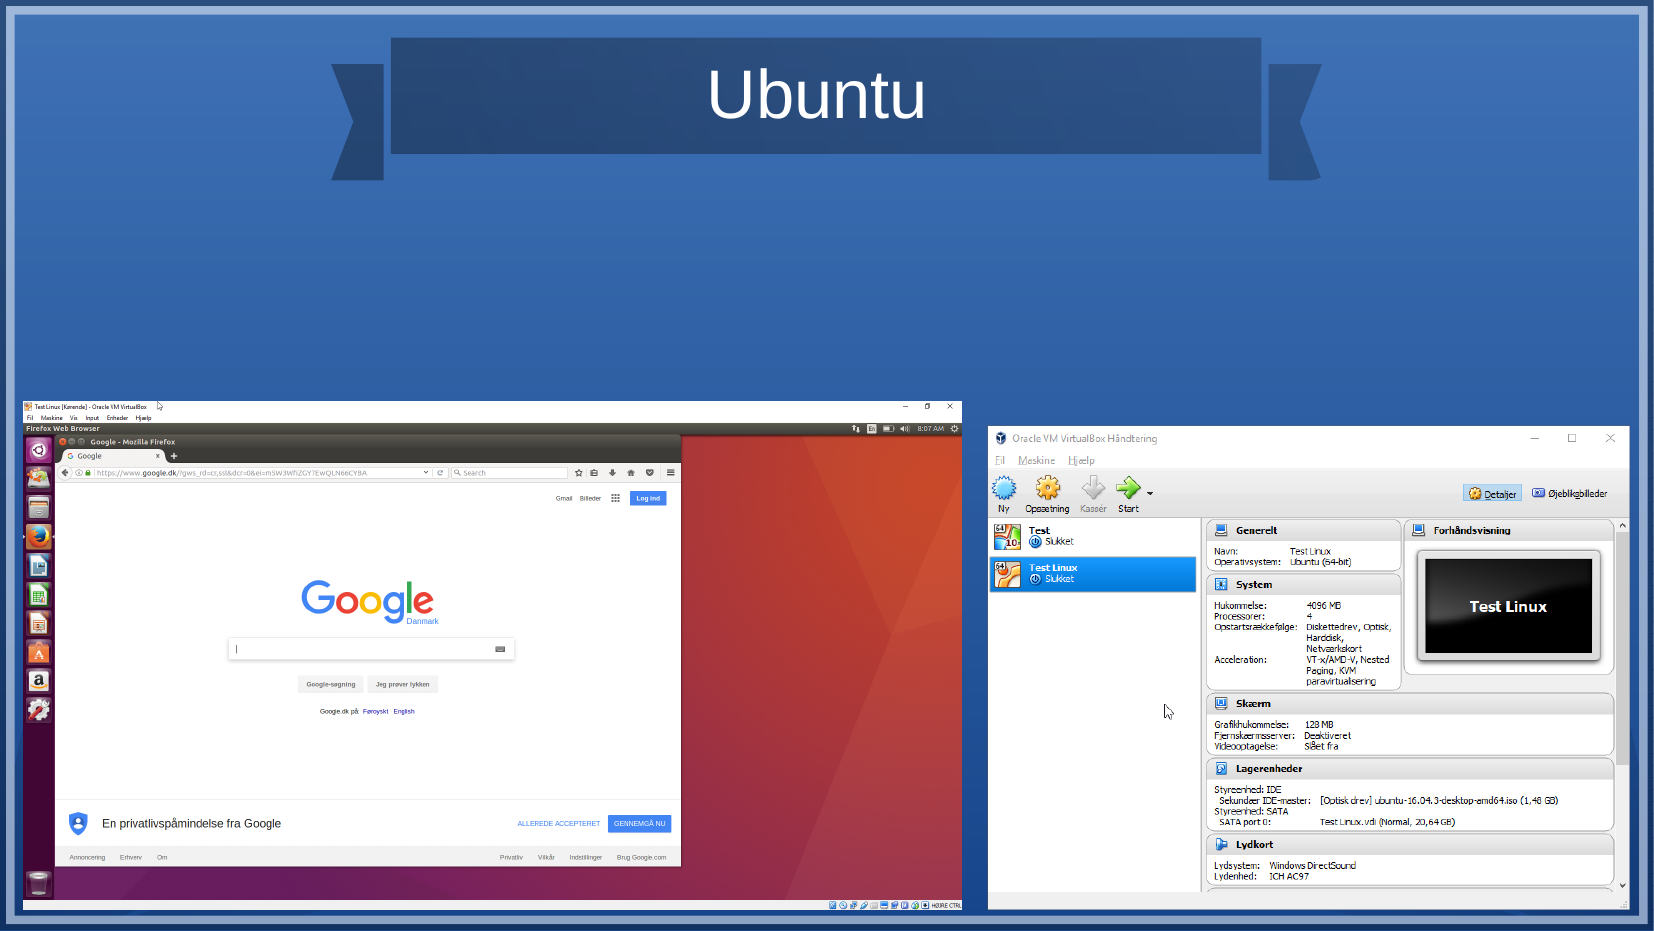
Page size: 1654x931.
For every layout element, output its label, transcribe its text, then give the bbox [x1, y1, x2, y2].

picture [23, 401, 962, 910]
picture [987, 425, 1630, 910]
title Ubuntu [389, 35, 1264, 154]
